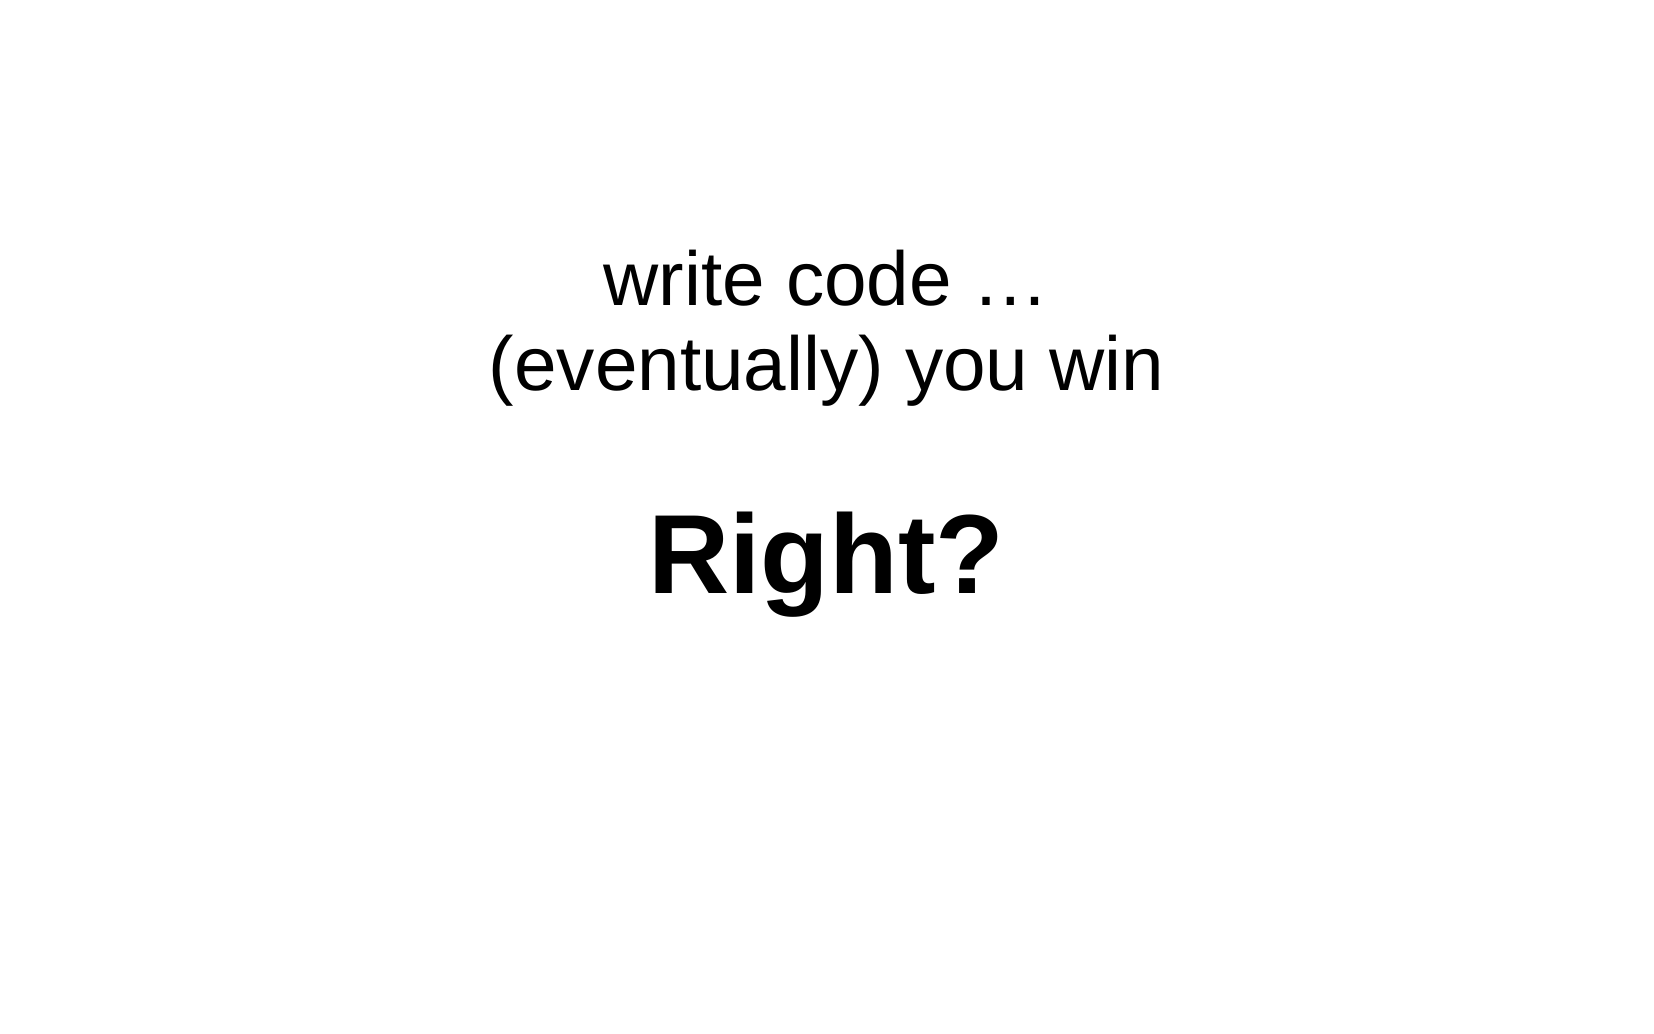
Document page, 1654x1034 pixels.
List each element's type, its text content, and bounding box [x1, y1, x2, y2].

title write code … (eventually) you win Right? [82, 41, 1571, 898]
